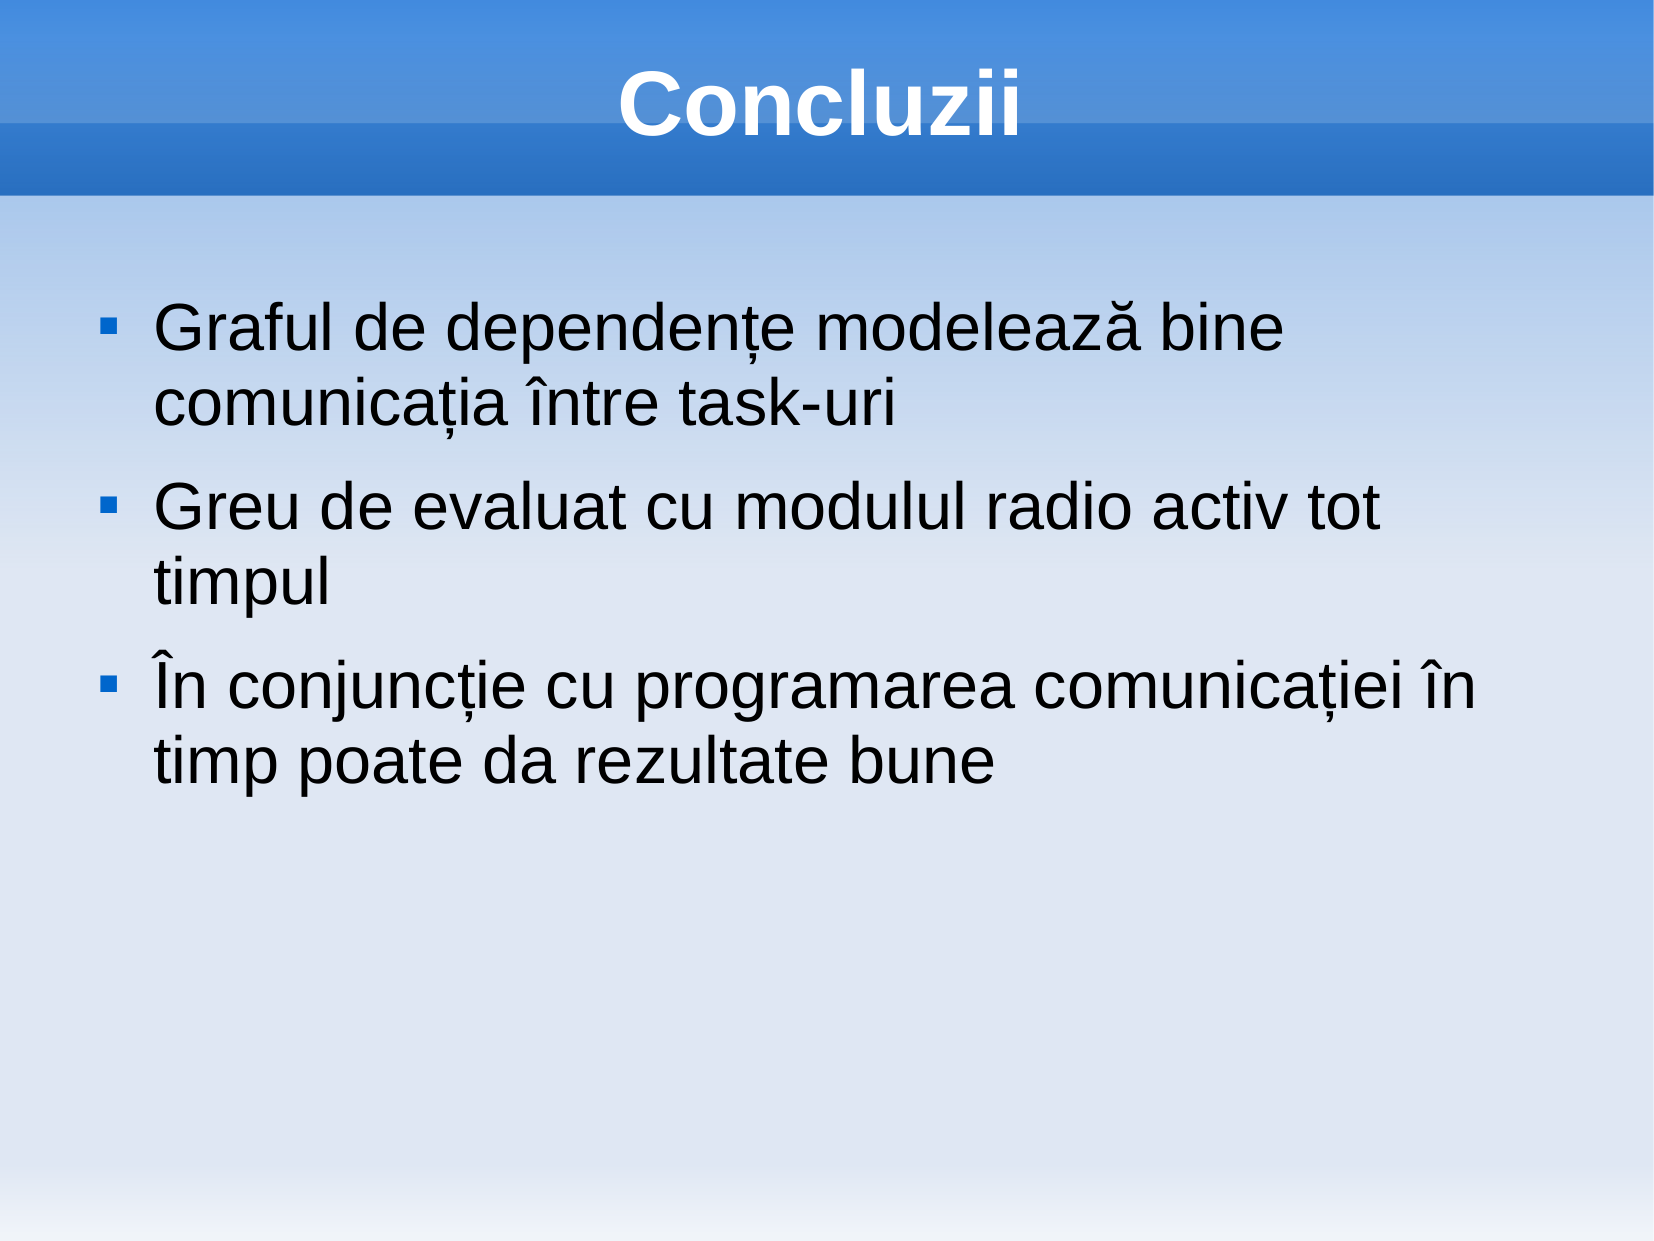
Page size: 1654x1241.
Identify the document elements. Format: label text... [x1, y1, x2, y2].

picture [0, 0, 1654, 1241]
list Graful de dependențe modelează bine comunicația între task-uri Greu de evaluat cu modulul radio activ tot timpul În conjuncție cu programarea comunicației în timp poate da rezultate bune [82, 290, 1571, 1094]
title Concluzii [76, 7, 1565, 200]
